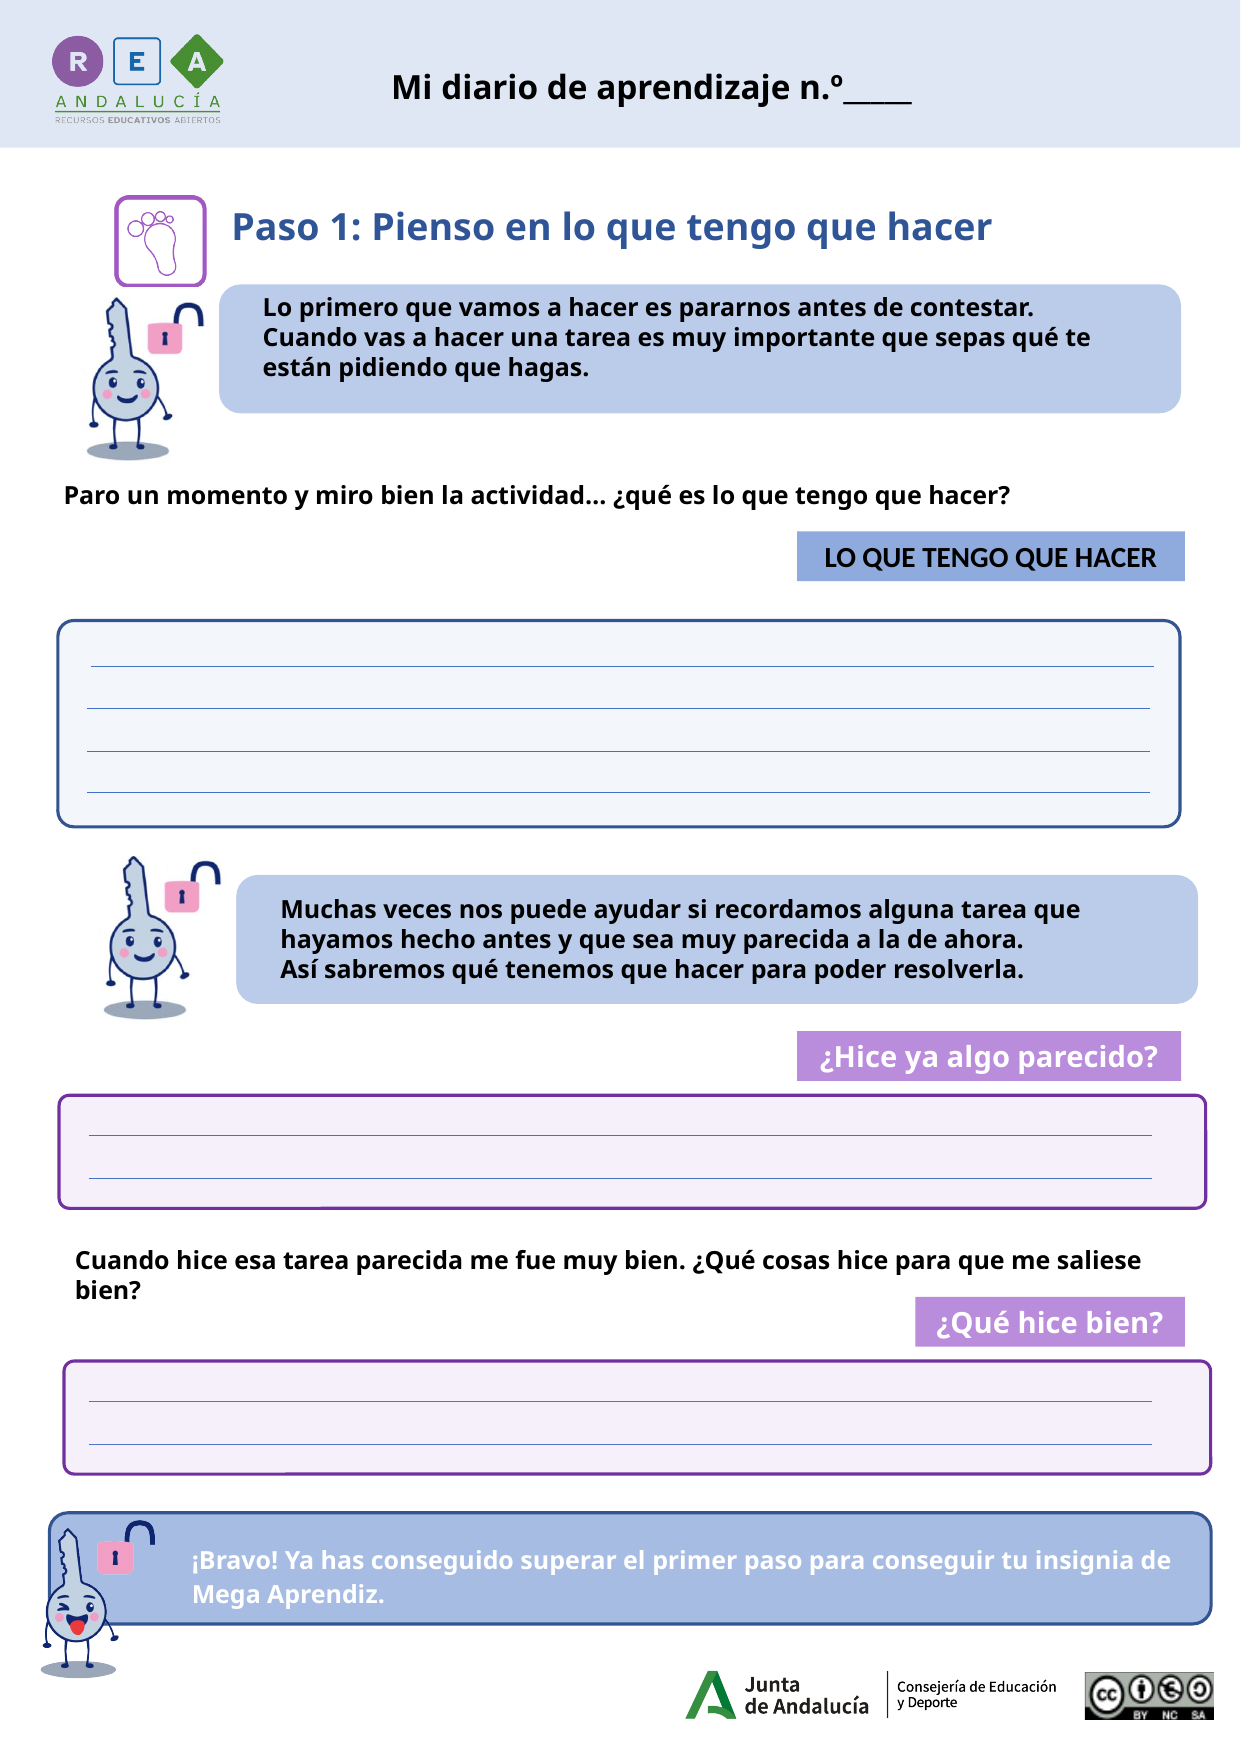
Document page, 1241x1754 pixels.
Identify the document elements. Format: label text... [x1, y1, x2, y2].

text_box Muchas veces nos puede ayudar si recordamos alguna tarea que hayamos hecho antes y que sea muy parecida a la de ahora. Así sabremos qué tenemos que hacer para poder resolverla. [265, 885, 1182, 991]
text_box [0, 0, 1241, 148]
picture [679, 1645, 1075, 1734]
picture [79, 856, 237, 1032]
picture [38, 29, 237, 128]
text_box [219, 284, 1182, 414]
picture [0, 1505, 182, 1688]
picture [62, 195, 207, 473]
text_box Cuando hice esa tarea parecida me fue muy bien. ¿Qué cosas hice para que me saliese bien? [60, 1237, 1211, 1313]
text_box [59, 1095, 1206, 1209]
text_box ¡Bravo! Ya has conseguido superar el primer paso para conseguir tu insignia de Mega Aprendiz. [177, 1535, 1211, 1603]
text_box ¿Hice ya algo parecido? [797, 1031, 1182, 1081]
text_box [182, 1512, 1212, 1625]
text_box Mi diario de aprendizaje n.º_____ [376, 58, 928, 114]
text_box Lo primero que vamos a hacer es pararnos antes de contestar. Cuando vas a hacer una tarea es muy importante que sepas qué te están pidiendo que hagas. [248, 284, 1152, 390]
text_box Continúa el paso 1 en la página siguiente. Estás avanzando hacia tu insignia de Mega Aprendiz. [409, 1624, 1162, 1629]
text_box Paso 1: Pienso en lo que tengo que hacer [216, 195, 1018, 256]
text_box Paro un momento y miro bien la actividad… ¿qué es lo que tengo que hacer? [48, 472, 1211, 518]
text_box [57, 620, 1180, 827]
text_box ¿Qué hice bien? [915, 1296, 1185, 1347]
text_box LO QUE TENGO QUE HACER [797, 531, 1185, 582]
text_box [237, 874, 1199, 1004]
text_box [64, 1360, 1211, 1475]
picture [1084, 1672, 1214, 1720]
